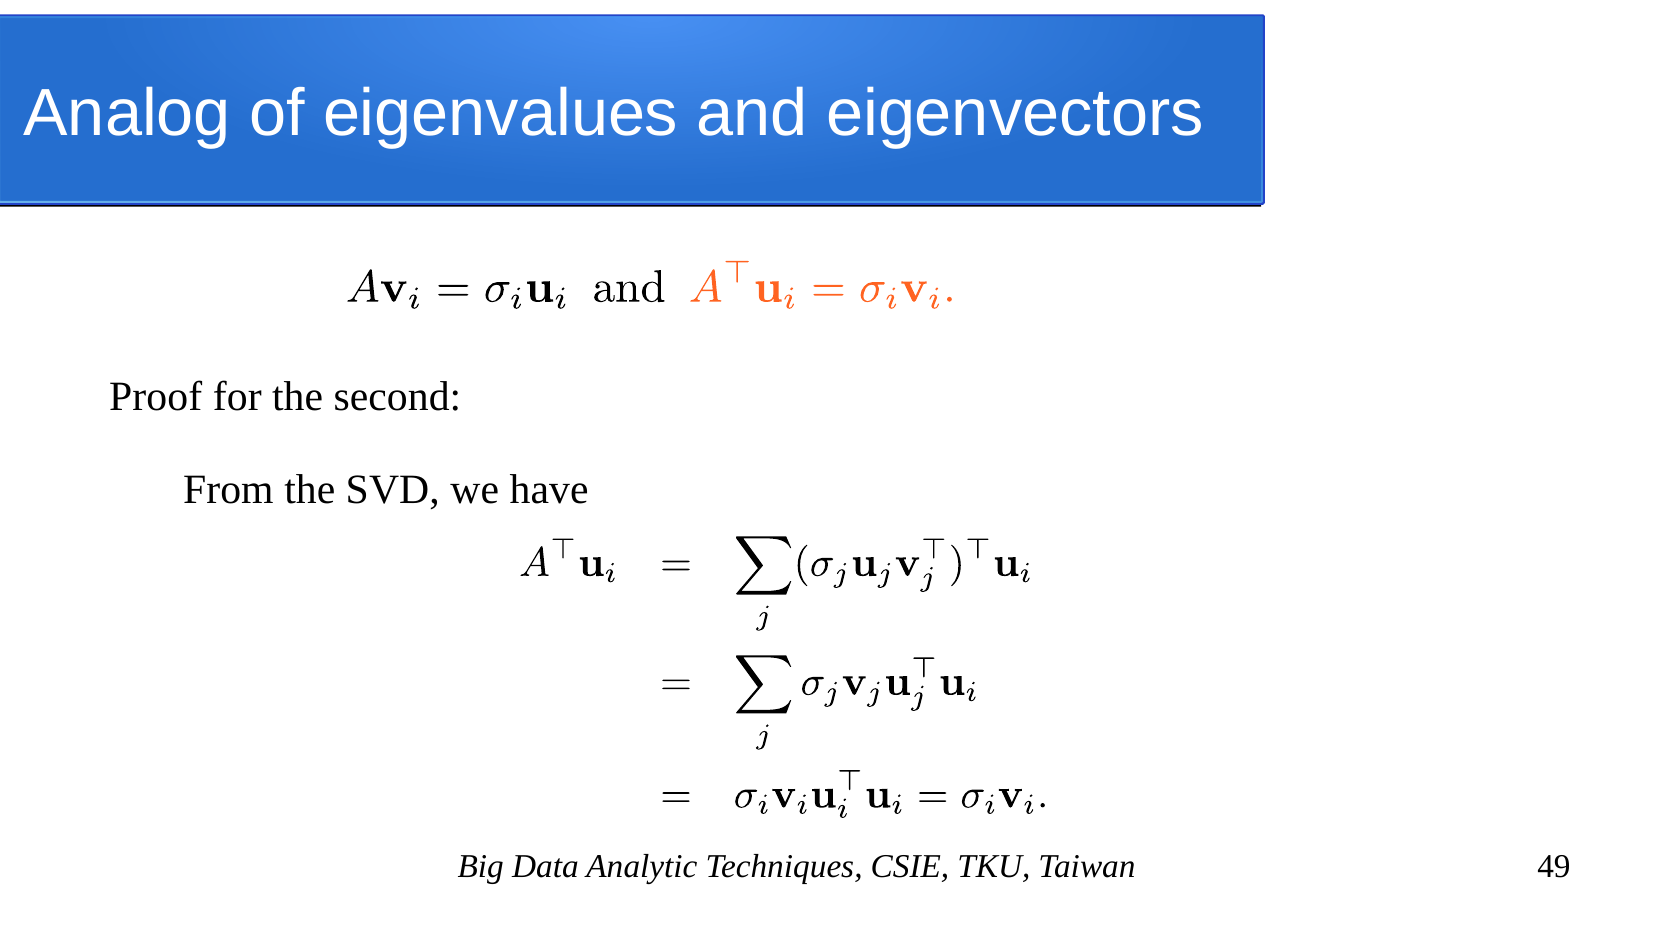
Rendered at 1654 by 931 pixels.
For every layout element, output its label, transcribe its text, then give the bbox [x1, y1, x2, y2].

title Analog of eigenvalues and eigenvectors [23, 35, 1217, 189]
text_box Proof for the second: From the SVD, we have [94, 366, 745, 574]
picture [343, 259, 954, 311]
picture [518, 536, 1045, 818]
